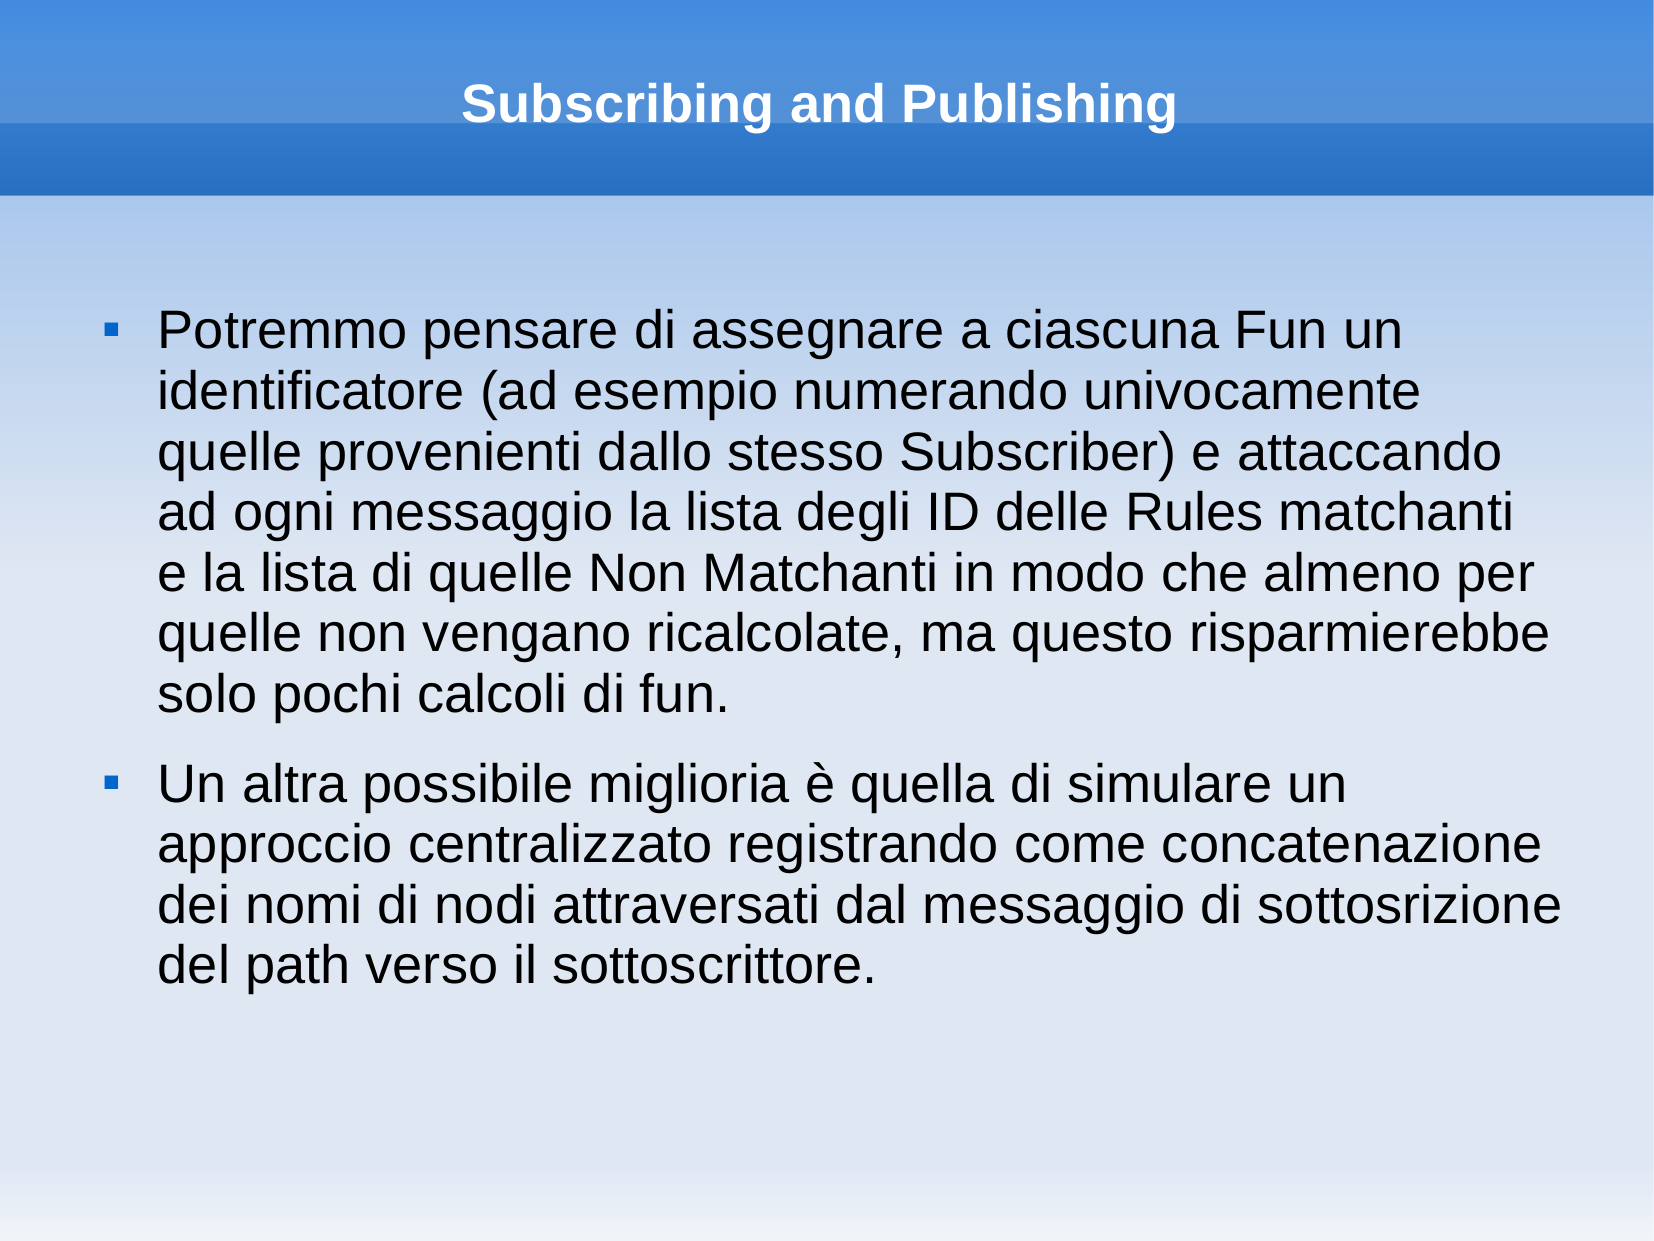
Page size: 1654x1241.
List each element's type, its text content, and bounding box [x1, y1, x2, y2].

picture [0, 0, 1654, 1241]
list Potremmo pensare di assegnare a ciascuna Fun un identificatore (ad esempio numerando univocamente quelle provenienti dallo stesso Subscriber) e attaccando ad ogni messaggio la lista degli ID delle Rules matchanti e la lista di quelle Non Matchanti in modo che almeno per quelle non vengano ricalcolate, ma questo risparmierebbe solo pochi calcoli di fun. Un altra possibile miglioria è quella di simulare un approccio centralizzato registrando come concatenazione dei nomi di nodi attraversati dal messaggio di sottosrizione del path verso il sottoscrittore. [86, 300, 1576, 1104]
title Subscribing and Publishing [76, 7, 1565, 200]
